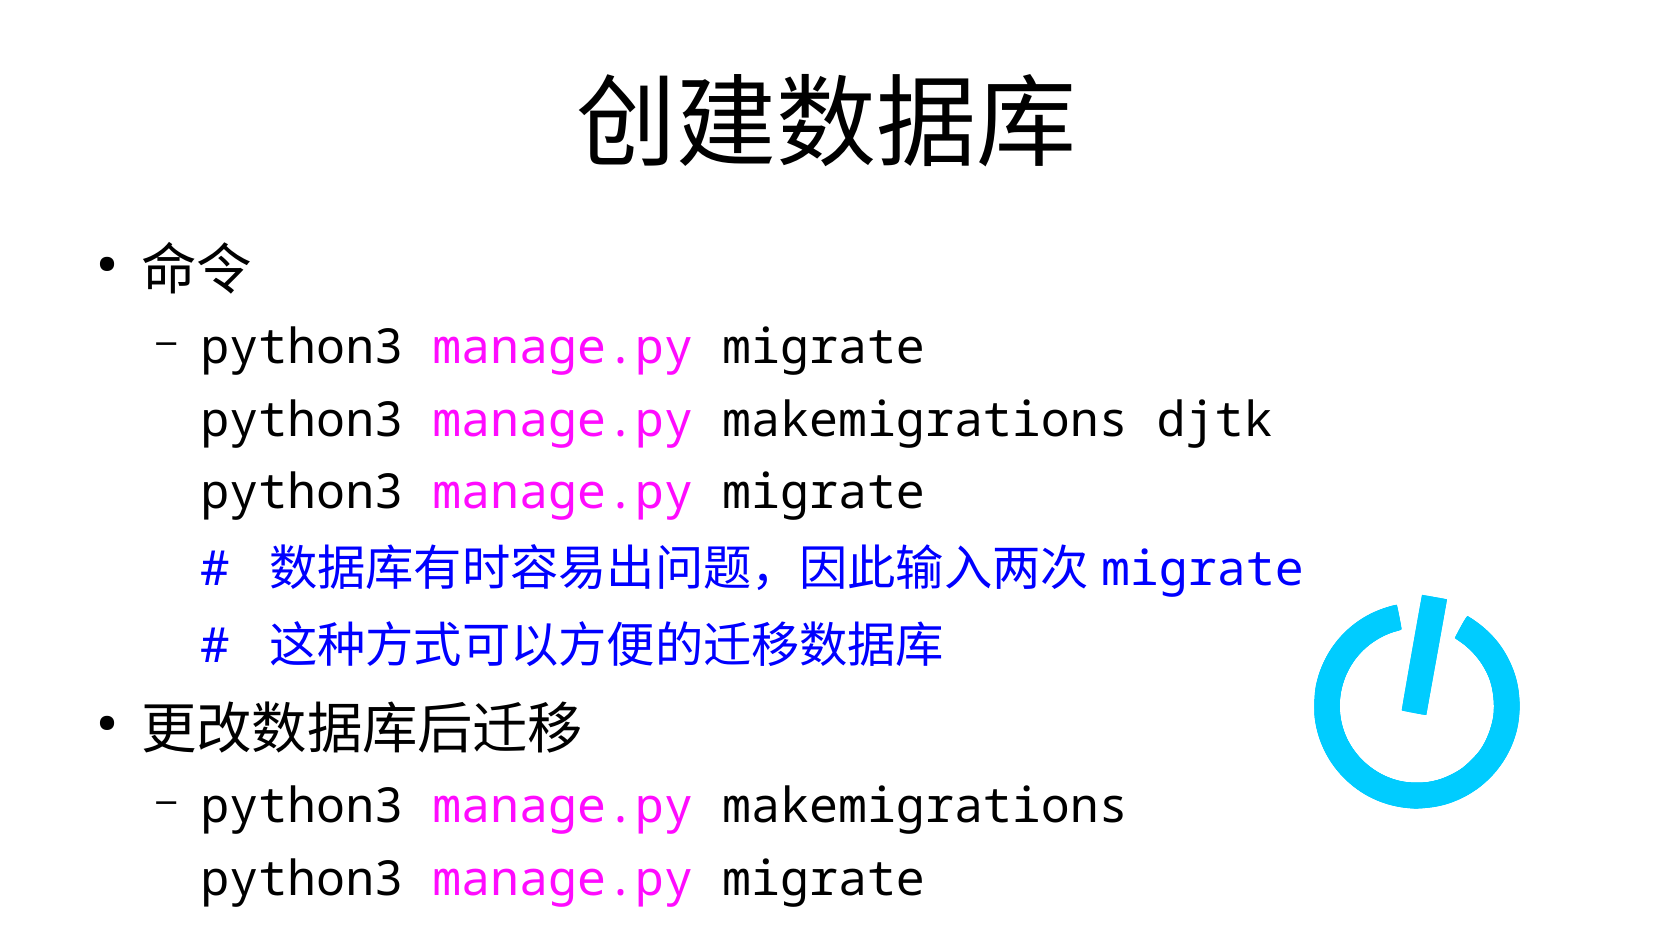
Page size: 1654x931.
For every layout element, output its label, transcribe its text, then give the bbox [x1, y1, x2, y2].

list 命令 python3 manage.py migrate python3 manage.py makemigrations djtk python3 manage.py migrate # 数据库有时容易出问题，因此输入两次migrate # 这种方式可以方便的迁移数据库 更改数据库后迁移 python3 manage.py makemigrations python3 manage.py migrate [82, 217, 1571, 910]
title 创建数据库 [82, 37, 1571, 193]
